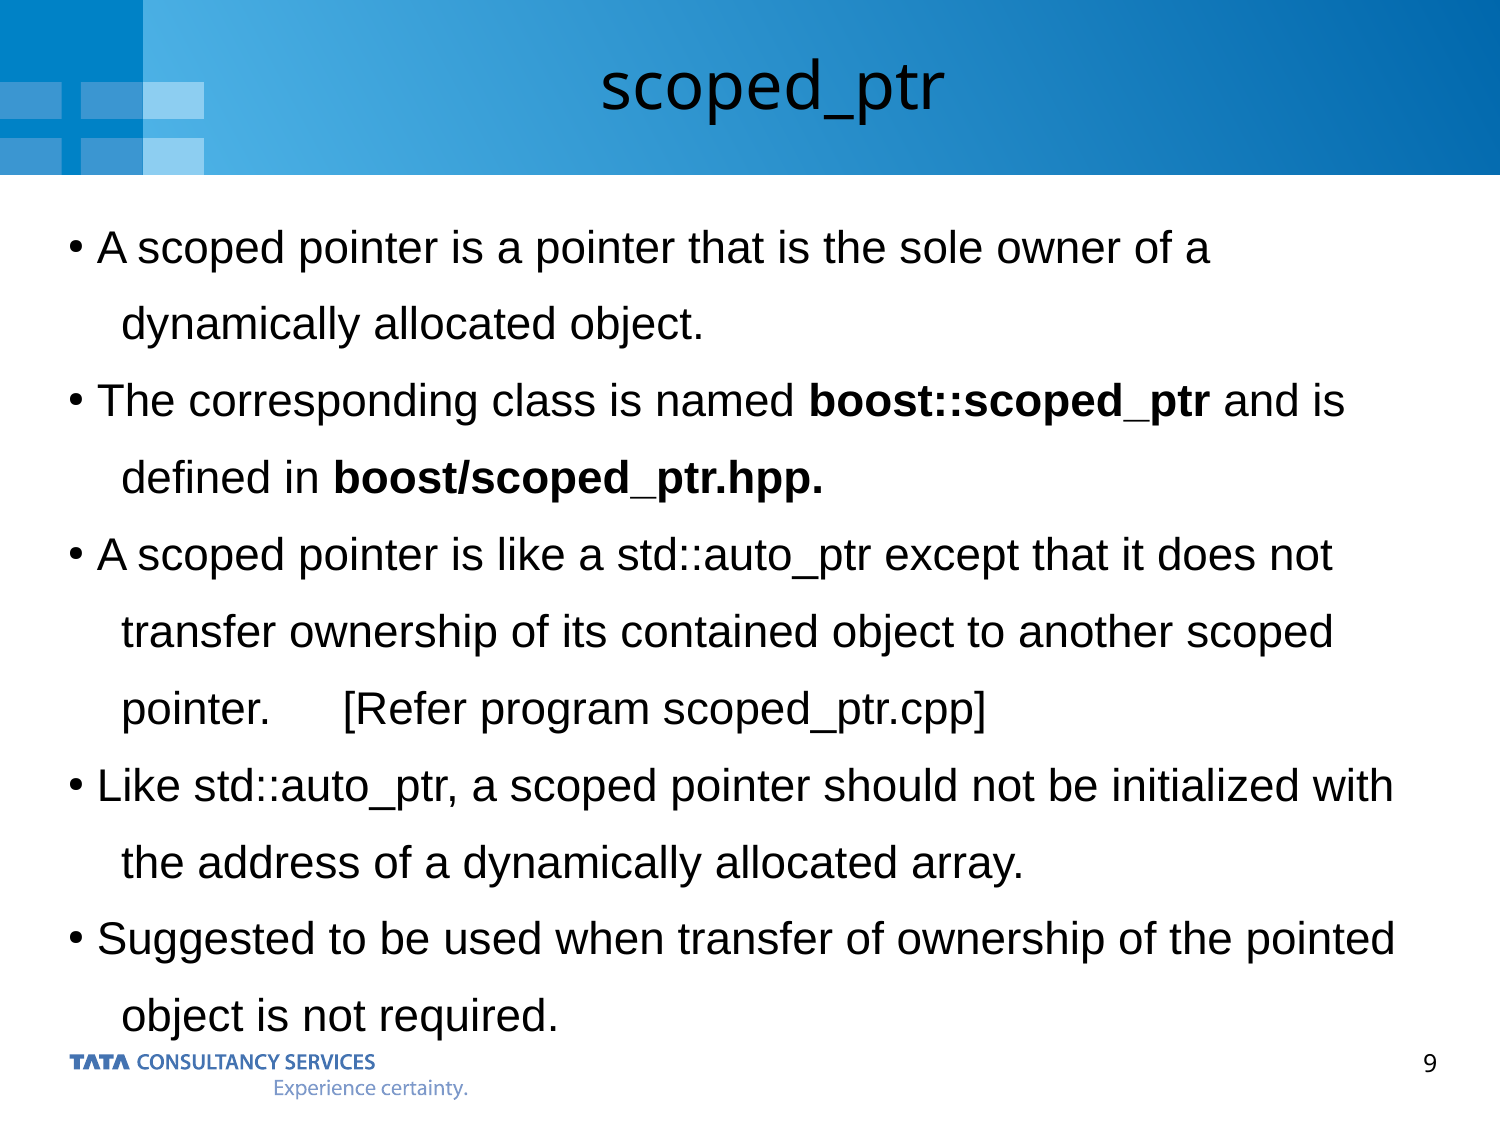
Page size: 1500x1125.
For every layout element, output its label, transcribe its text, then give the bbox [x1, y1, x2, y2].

text_box scoped_ptr [200, 11, 1347, 154]
text_box A scoped pointer is a pointer that is the sole owner of a dynamically allocated object. The corresponding class is named boost::scoped_ptr and is defined in boost/scoped_ptr.hpp. A scoped pointer is like a std::auto_ptr except that it does not transfer ownership of its contained object to another scoped pointer. [Refer program scoped_ptr.cpp] Like std::auto_ptr, a scoped pointer should not be initialized with the address of a dynamically allocated array. Suggested to be used when transfer of ownership of the pointed object is not required. [35, 188, 1465, 1040]
